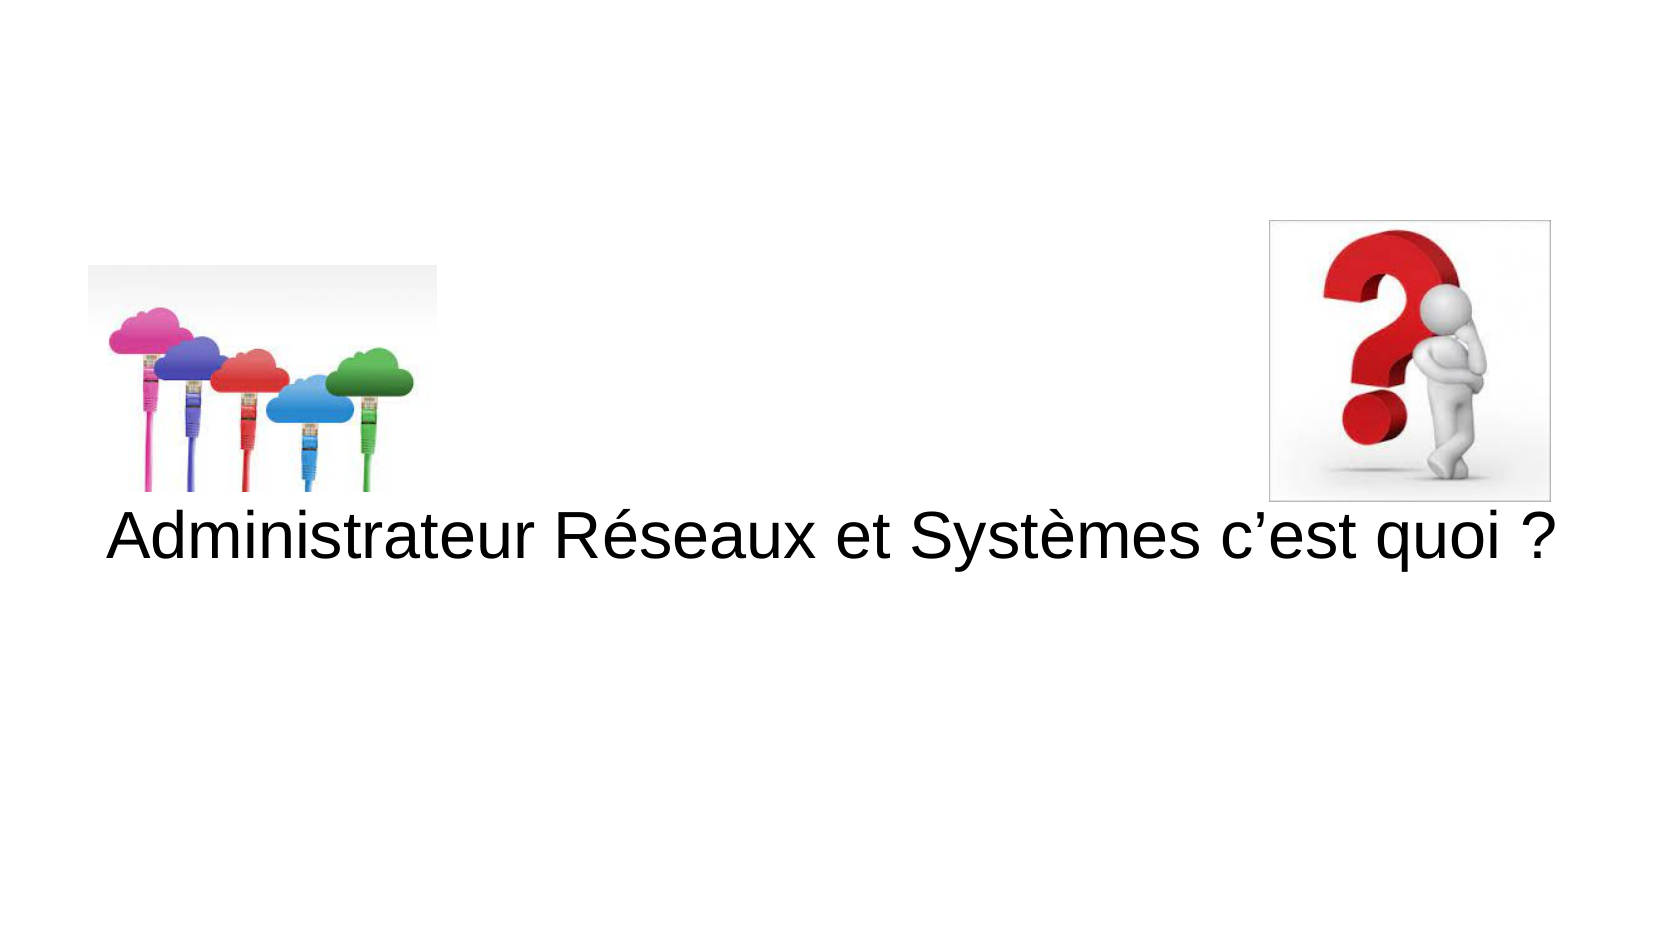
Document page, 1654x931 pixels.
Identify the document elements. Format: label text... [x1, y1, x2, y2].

subtitle Administrateur Réseaux et Systèmes c’est quoi ? [88, 265, 1577, 806]
picture [1269, 220, 1551, 502]
picture [88, 265, 437, 492]
